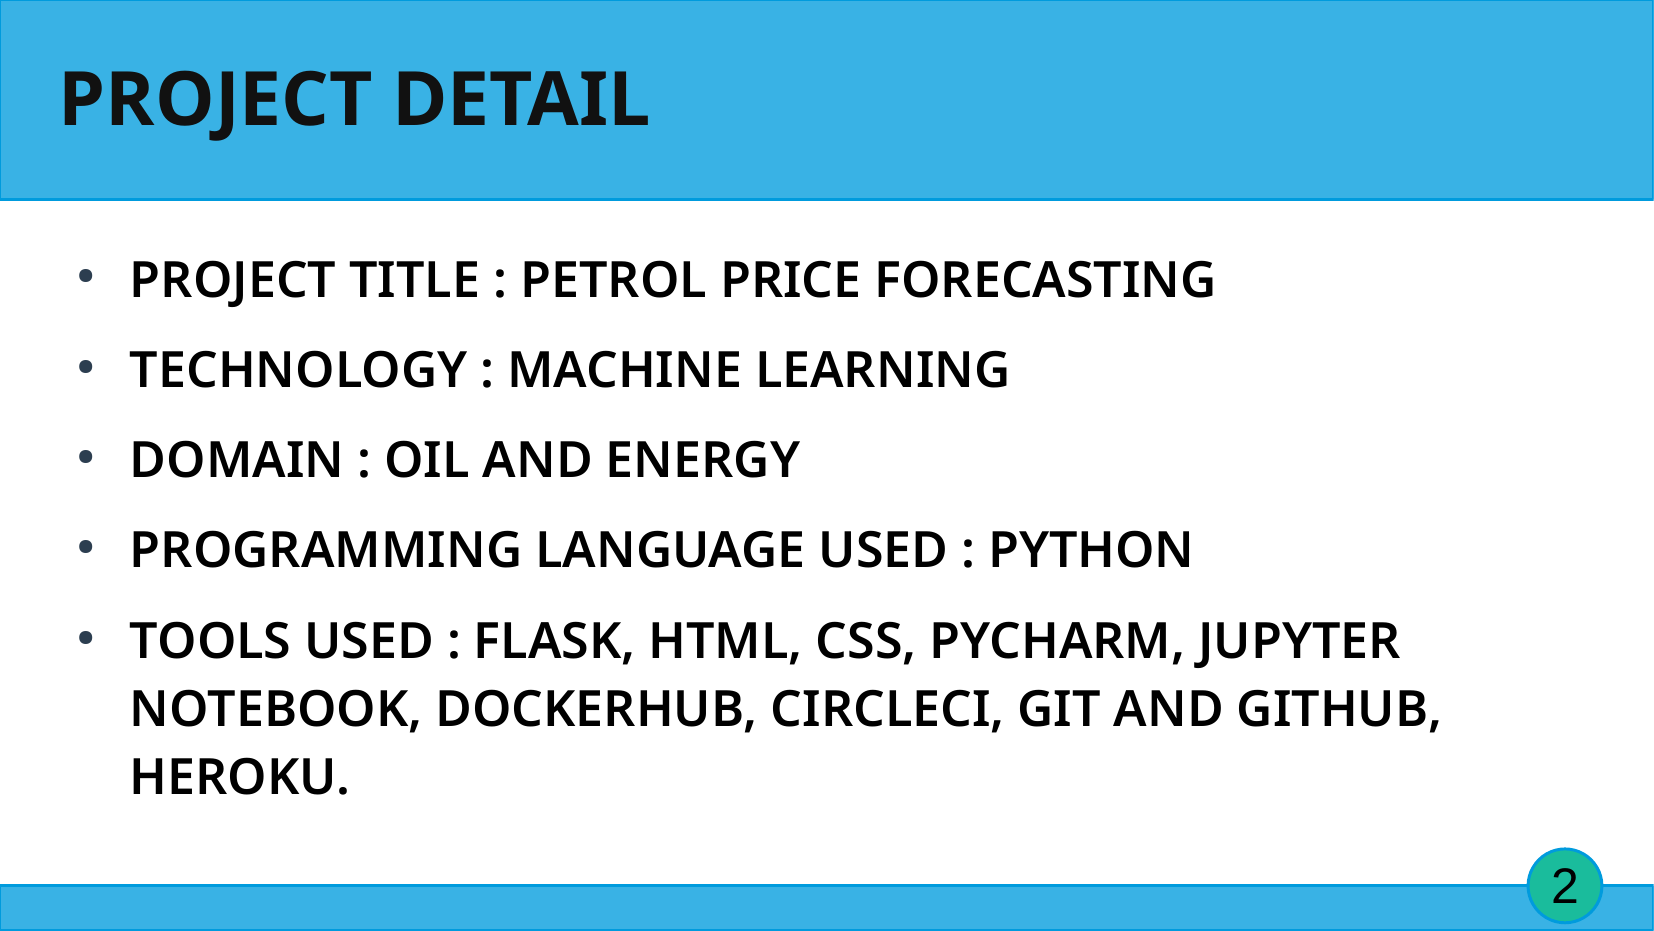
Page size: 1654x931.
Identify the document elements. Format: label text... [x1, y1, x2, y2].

list PROJECT TITLE : PETROL PRICE FORECASTING TECHNOLOGY : MACHINE LEARNING DOMAIN : OIL AND ENERGY PROGRAMMING LANGUAGE USED : PYTHON TOOLS USED : FLASK, HTML, CSS, PYCHARM, JUPYTER NOTEBOOK, DOCKERHUB, CIRCLECI, GIT AND GITHUB, HEROKU. [59, 243, 1595, 864]
title PROJECT DETAIL [59, 37, 1595, 155]
